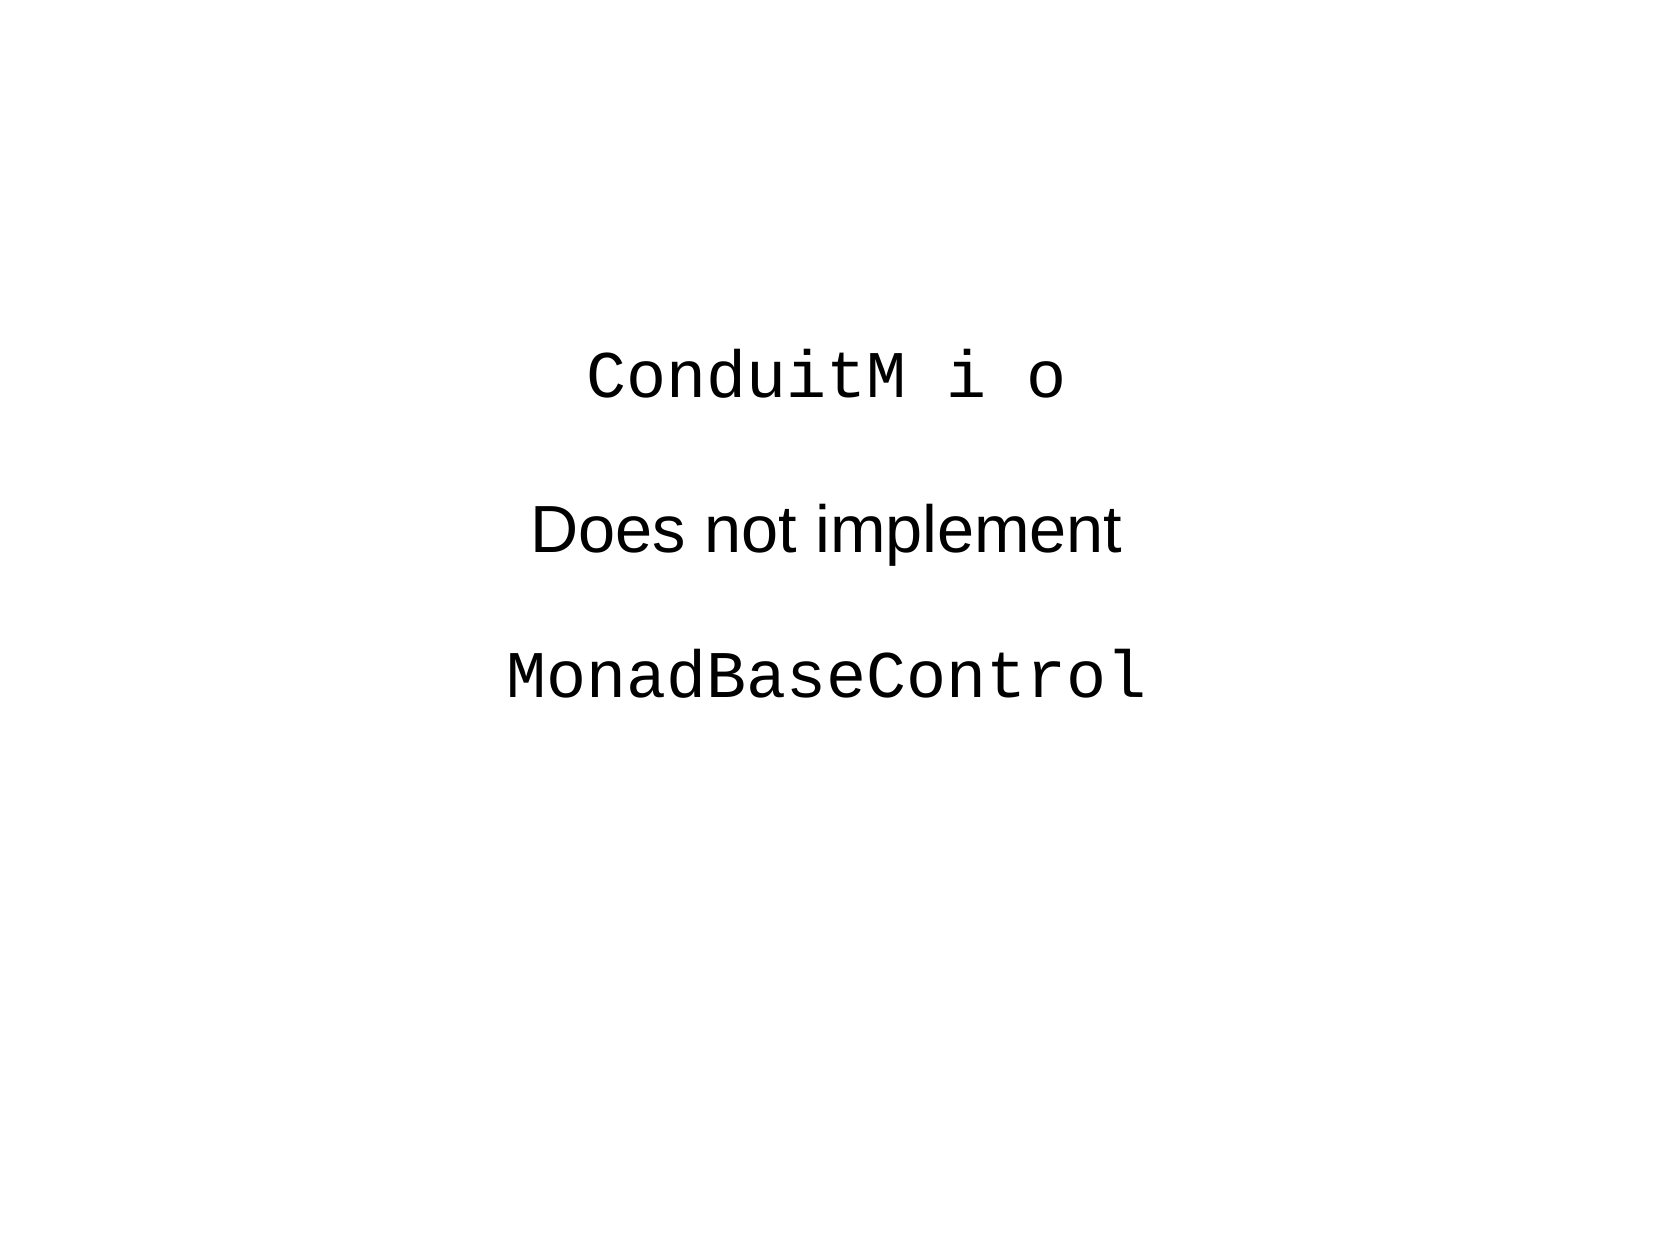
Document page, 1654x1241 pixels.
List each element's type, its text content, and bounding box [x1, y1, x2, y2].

subtitle ConduitM i o Does not implement MonadBaseControl [82, 49, 1571, 1010]
